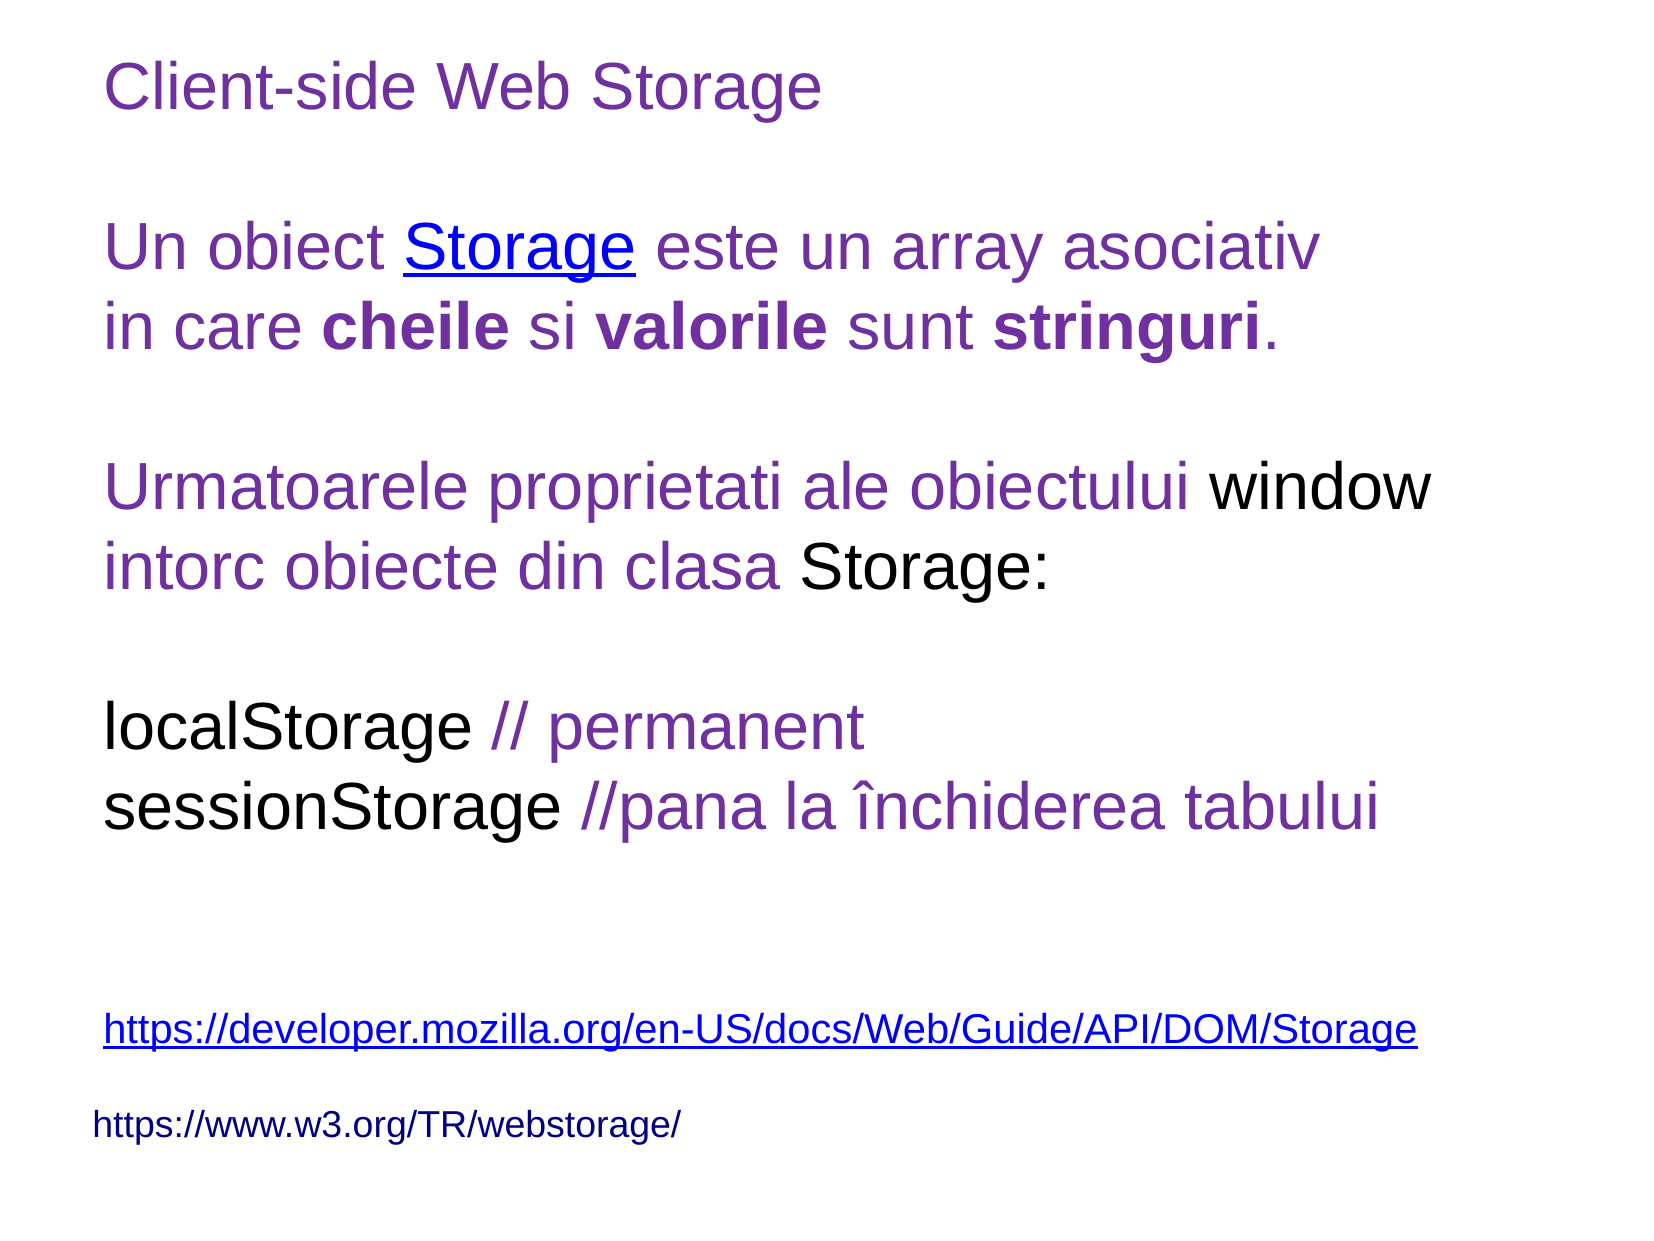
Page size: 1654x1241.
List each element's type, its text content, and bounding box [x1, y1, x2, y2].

text_box https://www.w3.org/TR/webstorage/ [77, 1096, 812, 1167]
text_box Client-side Web Storage Un obiect Storage este un array asociativ in care cheile si valorile sunt stringuri. Urmatoarele proprietati ale obiectului window intorc obiecte din clasa Storage: localStorage // permanent sessionStorage //pana la închiderea tabului https://developer.mozilla.org/en-US/docs/Web/Guide/API/DOM/Storage [88, 35, 1609, 1241]
